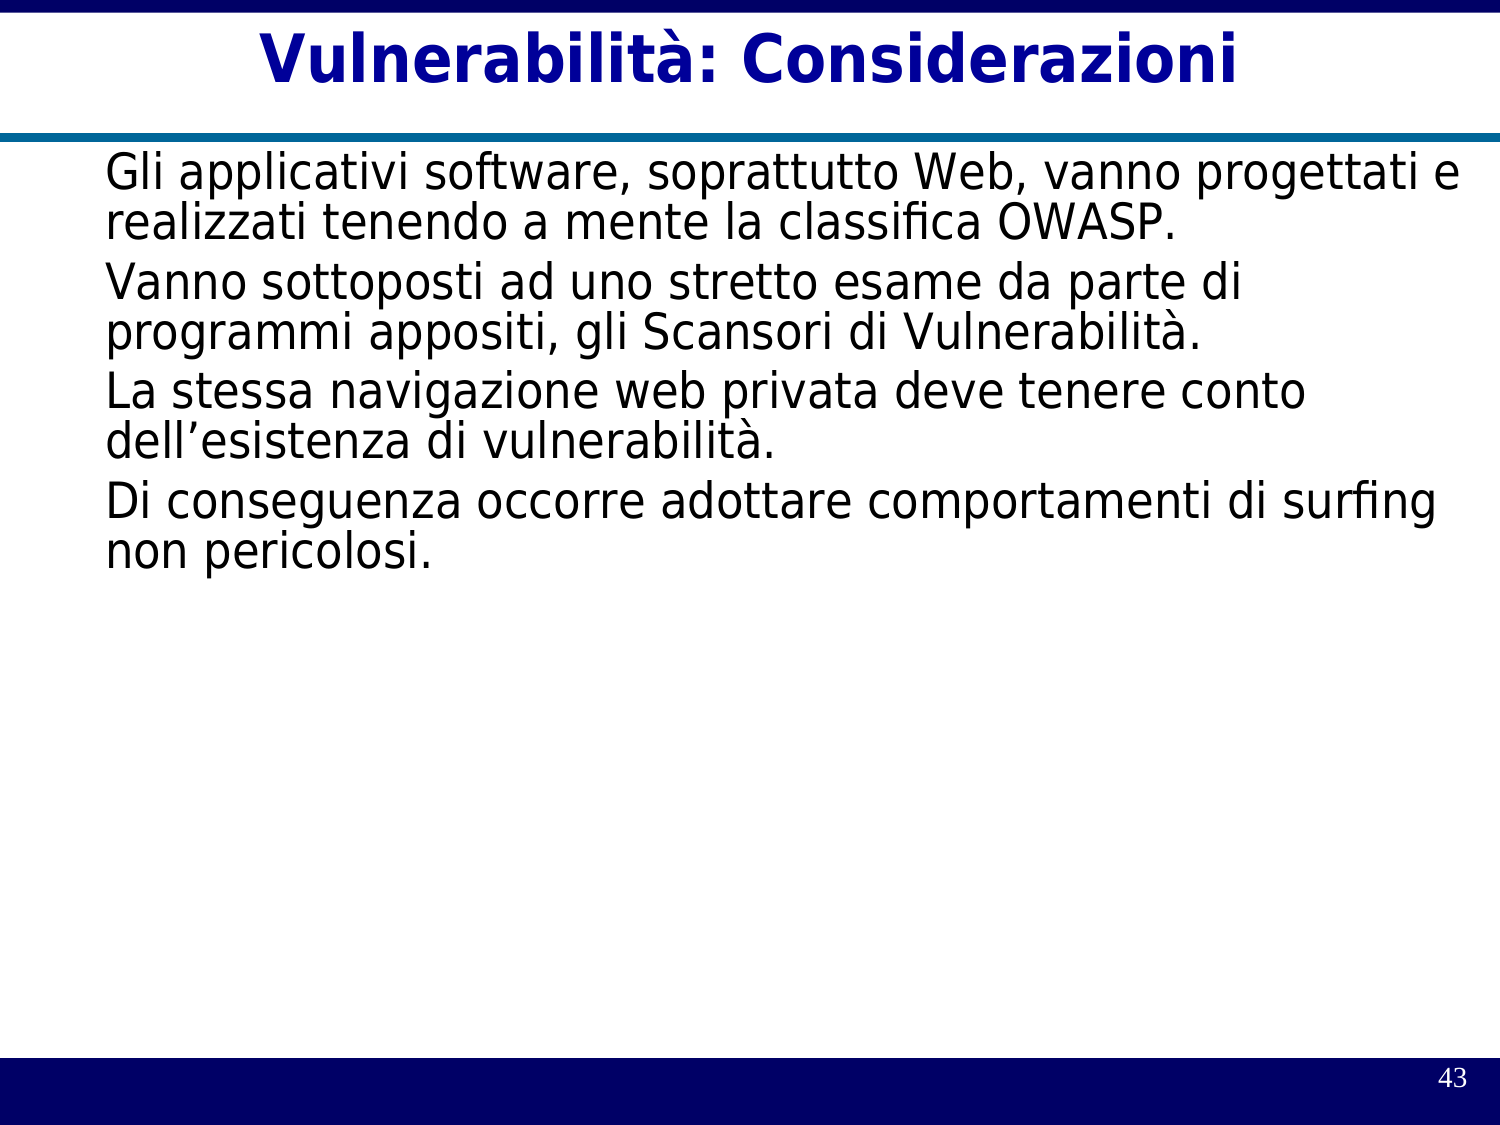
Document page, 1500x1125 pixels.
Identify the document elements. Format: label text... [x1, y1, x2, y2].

list Gli applicativi software, soprattutto Web, vanno progettati e realizzati tenendo a mente la classifica OWASP. Vanno sottoposti ad uno stretto esame da parte di programmi appositi, gli Scansori di Vulnerabilità. La stessa navigazione web privata deve tenere conto dell’esistenza di vulnerabilità. Di conseguenza occorre adottare comportamenti di surfing non pericolosi. [30, 149, 1471, 1021]
title Vulnerabilità: Considerazioni [30, 0, 1471, 126]
